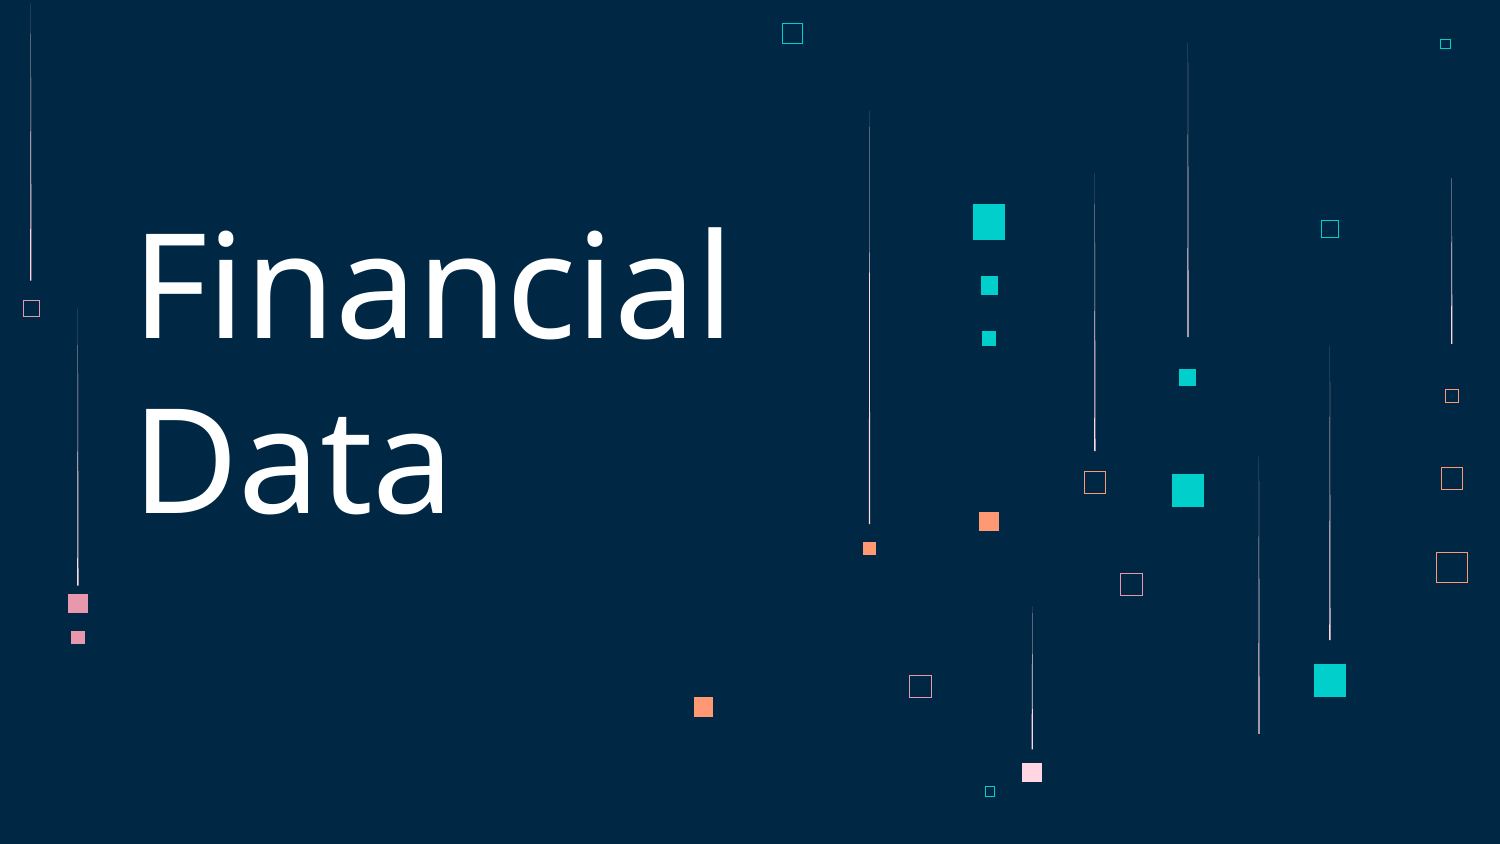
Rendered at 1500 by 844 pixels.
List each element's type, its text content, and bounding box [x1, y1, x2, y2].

text_box [981, 276, 998, 295]
text_box [863, 542, 876, 555]
text_box [1314, 664, 1346, 697]
text_box [1179, 369, 1196, 386]
text_box [1022, 763, 1042, 782]
text_box [982, 331, 996, 346]
text_box [1172, 474, 1204, 507]
text_box [694, 697, 713, 717]
title Financial Data [116, 237, 842, 558]
text_box [973, 204, 1005, 240]
text_box [979, 512, 999, 531]
